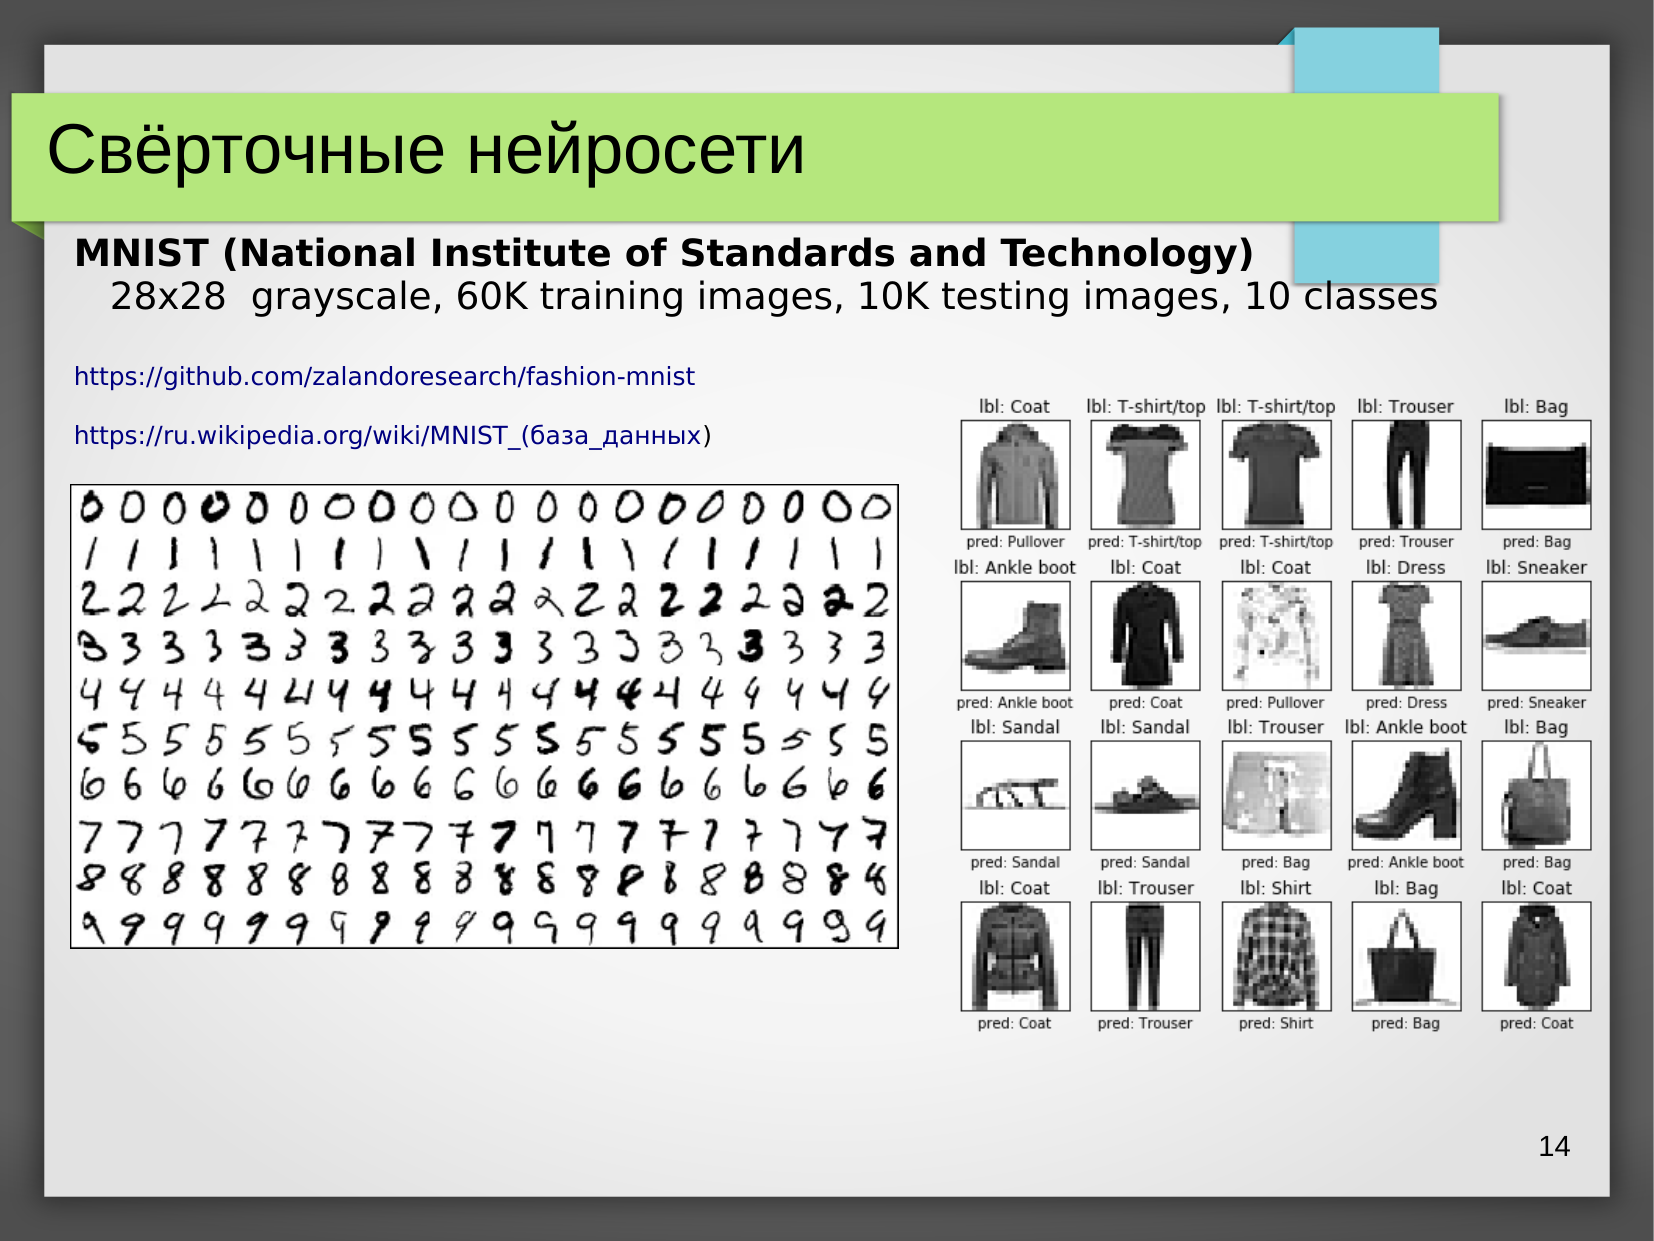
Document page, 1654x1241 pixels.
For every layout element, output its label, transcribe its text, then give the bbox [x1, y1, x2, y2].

text_box MNIST (National Institute of Standards and Technology) 28x28 grayscale, 60K training images, 10K testing images, 10 classes https://github.com/zalandoresearch/fashion-mnist https://ru.wikipedia.org/wiki/MNIST_(база_данных) [59, 224, 1501, 458]
picture [0, 0, 1654, 1241]
title Свёрточные нейросети [46, 109, 1499, 190]
